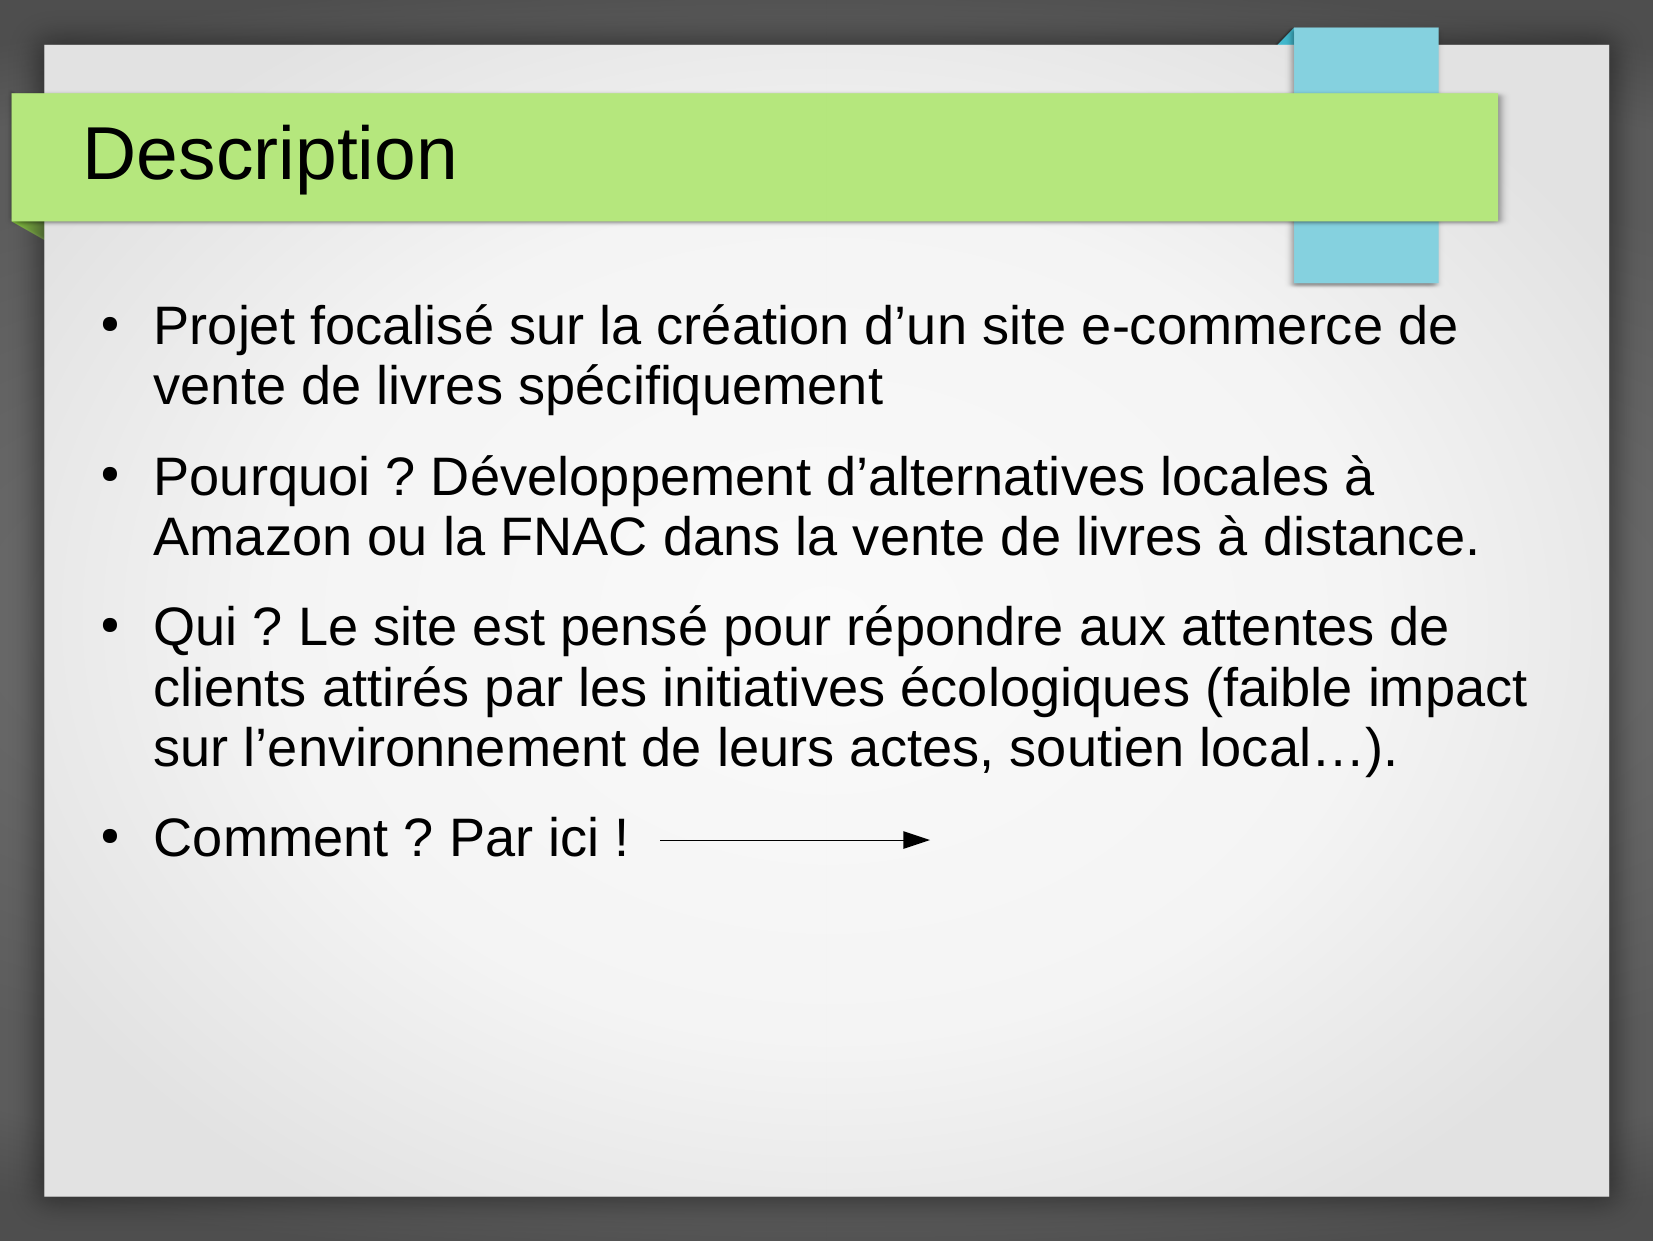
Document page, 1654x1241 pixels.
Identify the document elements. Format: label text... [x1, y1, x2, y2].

title Description [82, 94, 1264, 213]
list Projet focalisé sur la création d’un site e-commerce de vente de livres spécifiquement Pourquoi ? Développement d’alternatives locales à Amazon ou la FNAC dans la vente de livres à distance. Qui ? Le site est pensé pour répondre aux attentes de clients attirés par les initiatives écologiques (faible impact sur l’environnement de leurs actes, soutien local…). Comment ? Par ici ! [82, 295, 1571, 1015]
picture [0, 0, 1653, 1241]
